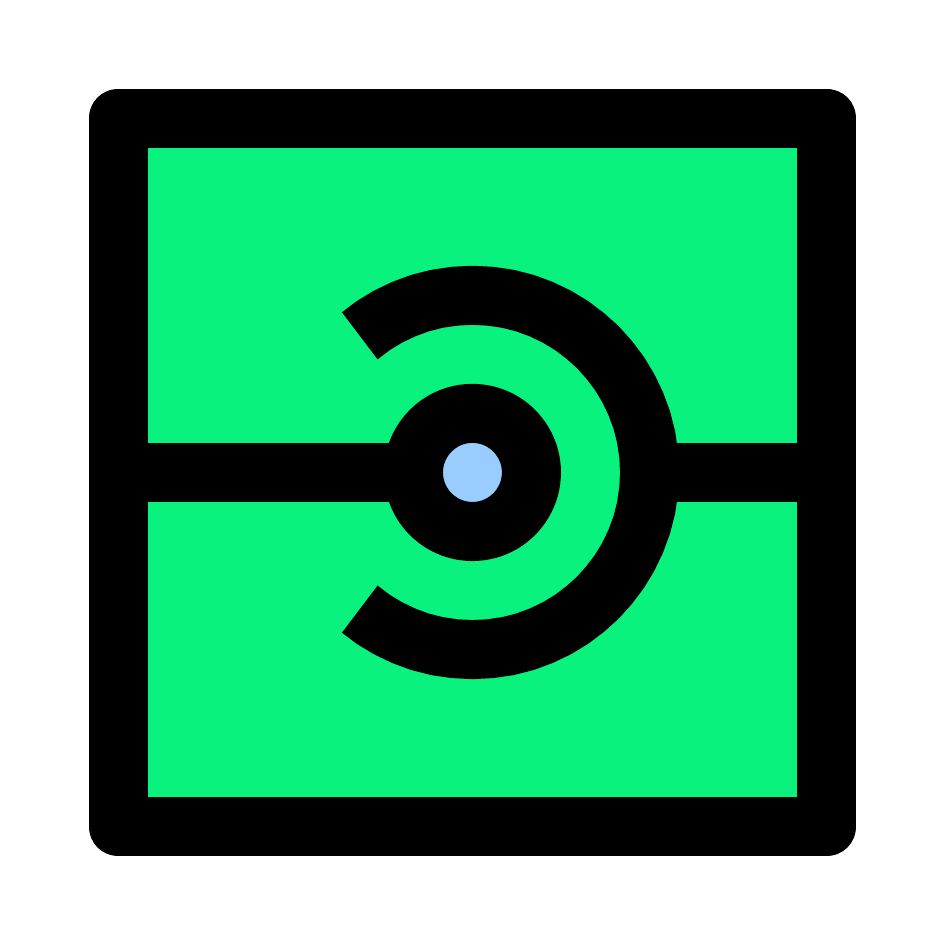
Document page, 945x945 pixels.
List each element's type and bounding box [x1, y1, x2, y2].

text_box [118, 118, 827, 827]
